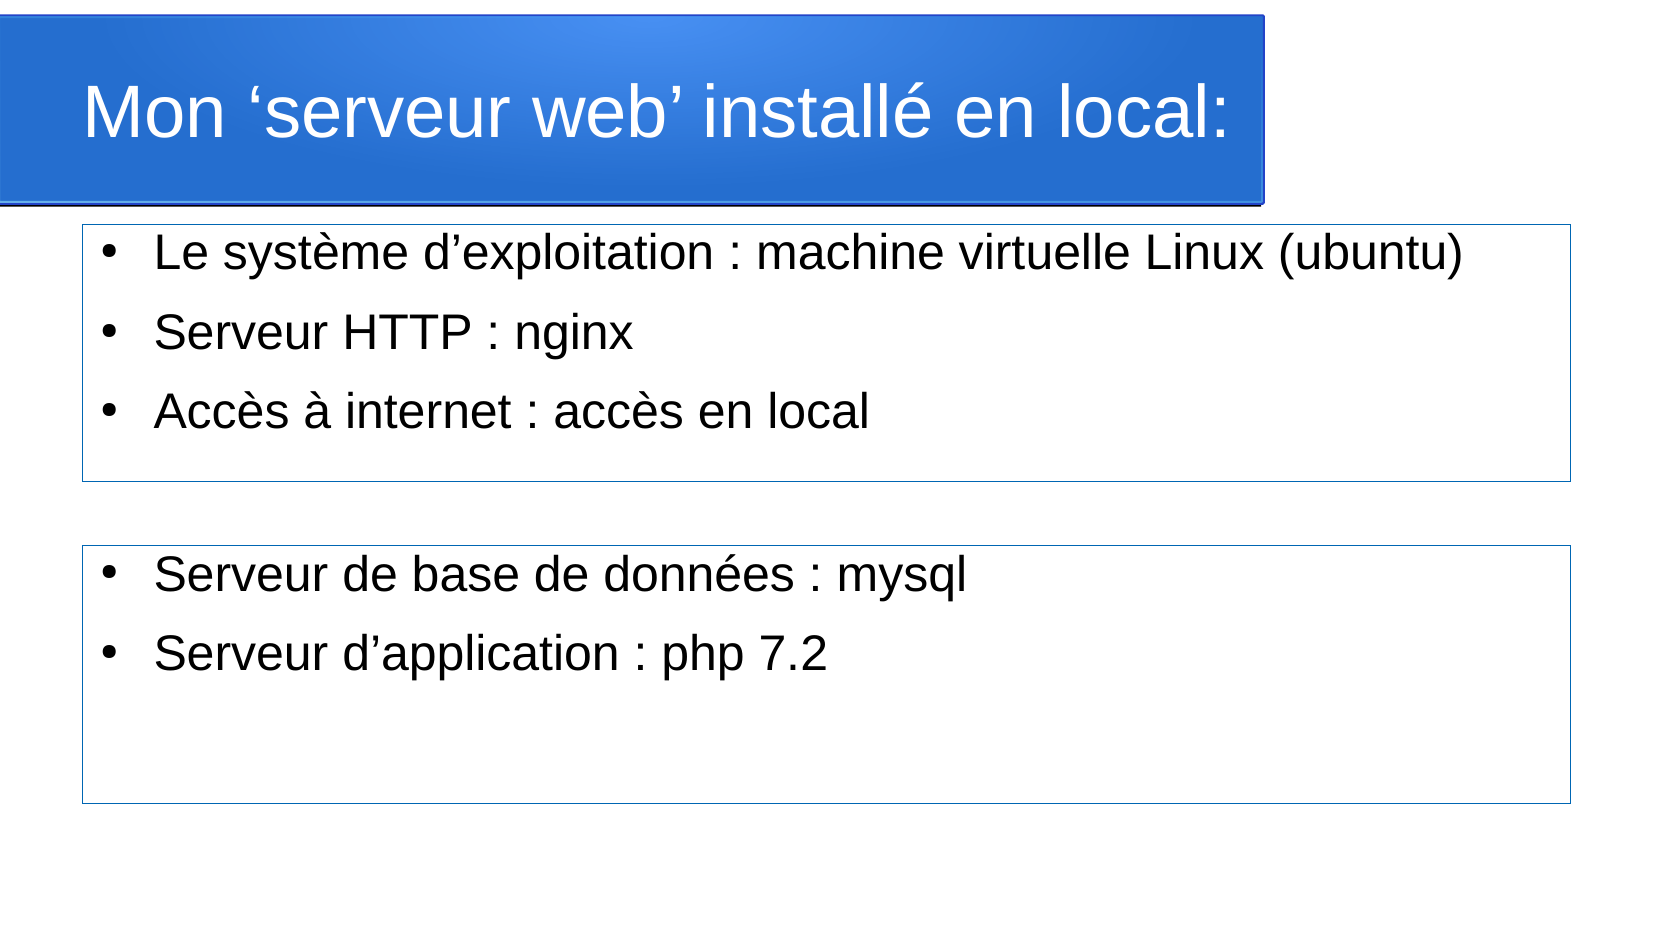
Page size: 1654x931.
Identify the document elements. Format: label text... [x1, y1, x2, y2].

list Serveur de base de données : mysql Serveur d’application : php 7.2 [82, 545, 1571, 804]
list Le système d’exploitation : machine virtuelle Linux (ubuntu) Serveur HTTP : nginx Accès à internet : accès en local [82, 224, 1571, 482]
title Mon ‘serveur web’ installé en local: [82, 35, 1235, 189]
